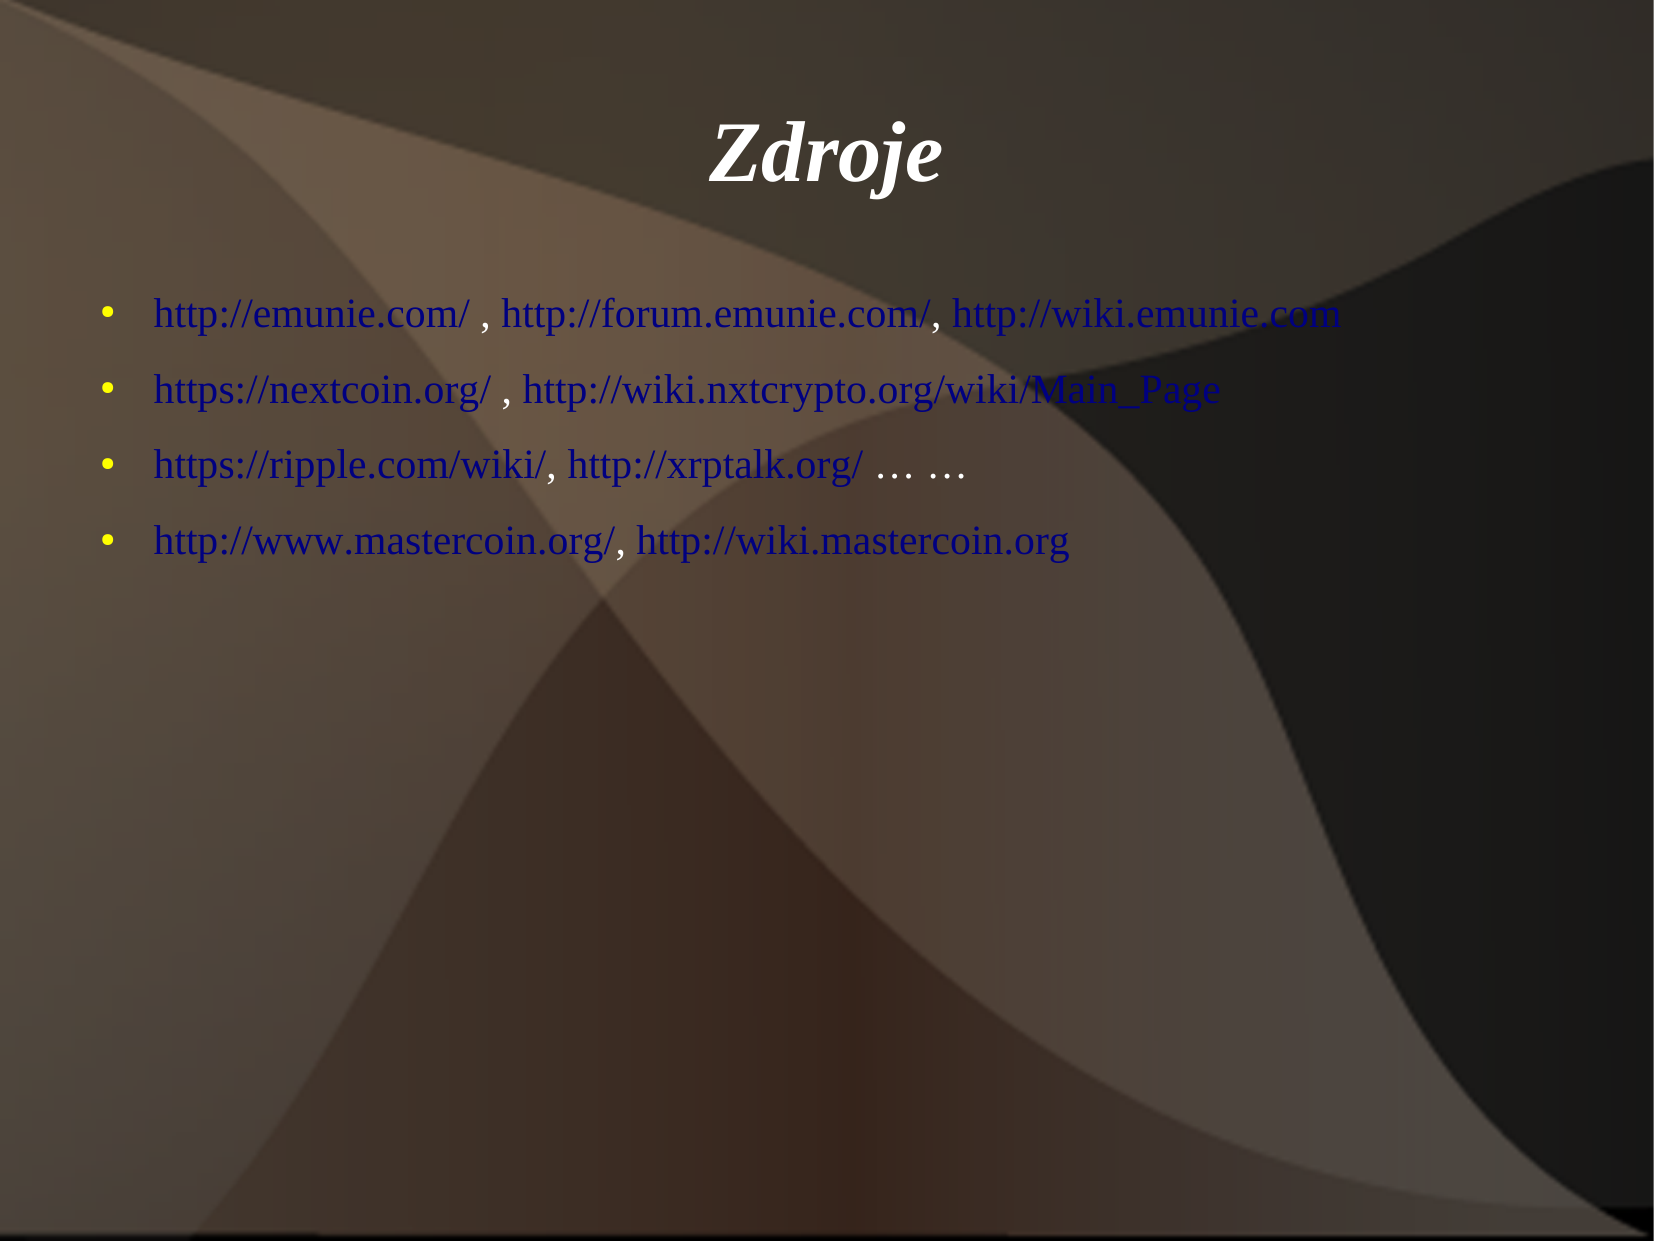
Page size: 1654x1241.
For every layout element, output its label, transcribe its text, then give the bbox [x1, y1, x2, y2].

list http://emunie.com/ , http://forum.emunie.com/, http://wiki.emunie.com https://nextcoin.org/ , http://wiki.nxtcrypto.org/wiki/Main_Page https://ripple.com/wiki/, http://xrptalk.org/ … … http://www.mastercoin.org/, http://wiki.mastercoin.org [82, 290, 1571, 1010]
picture [0, 0, 1654, 1241]
title Zdroje [82, 49, 1571, 257]
